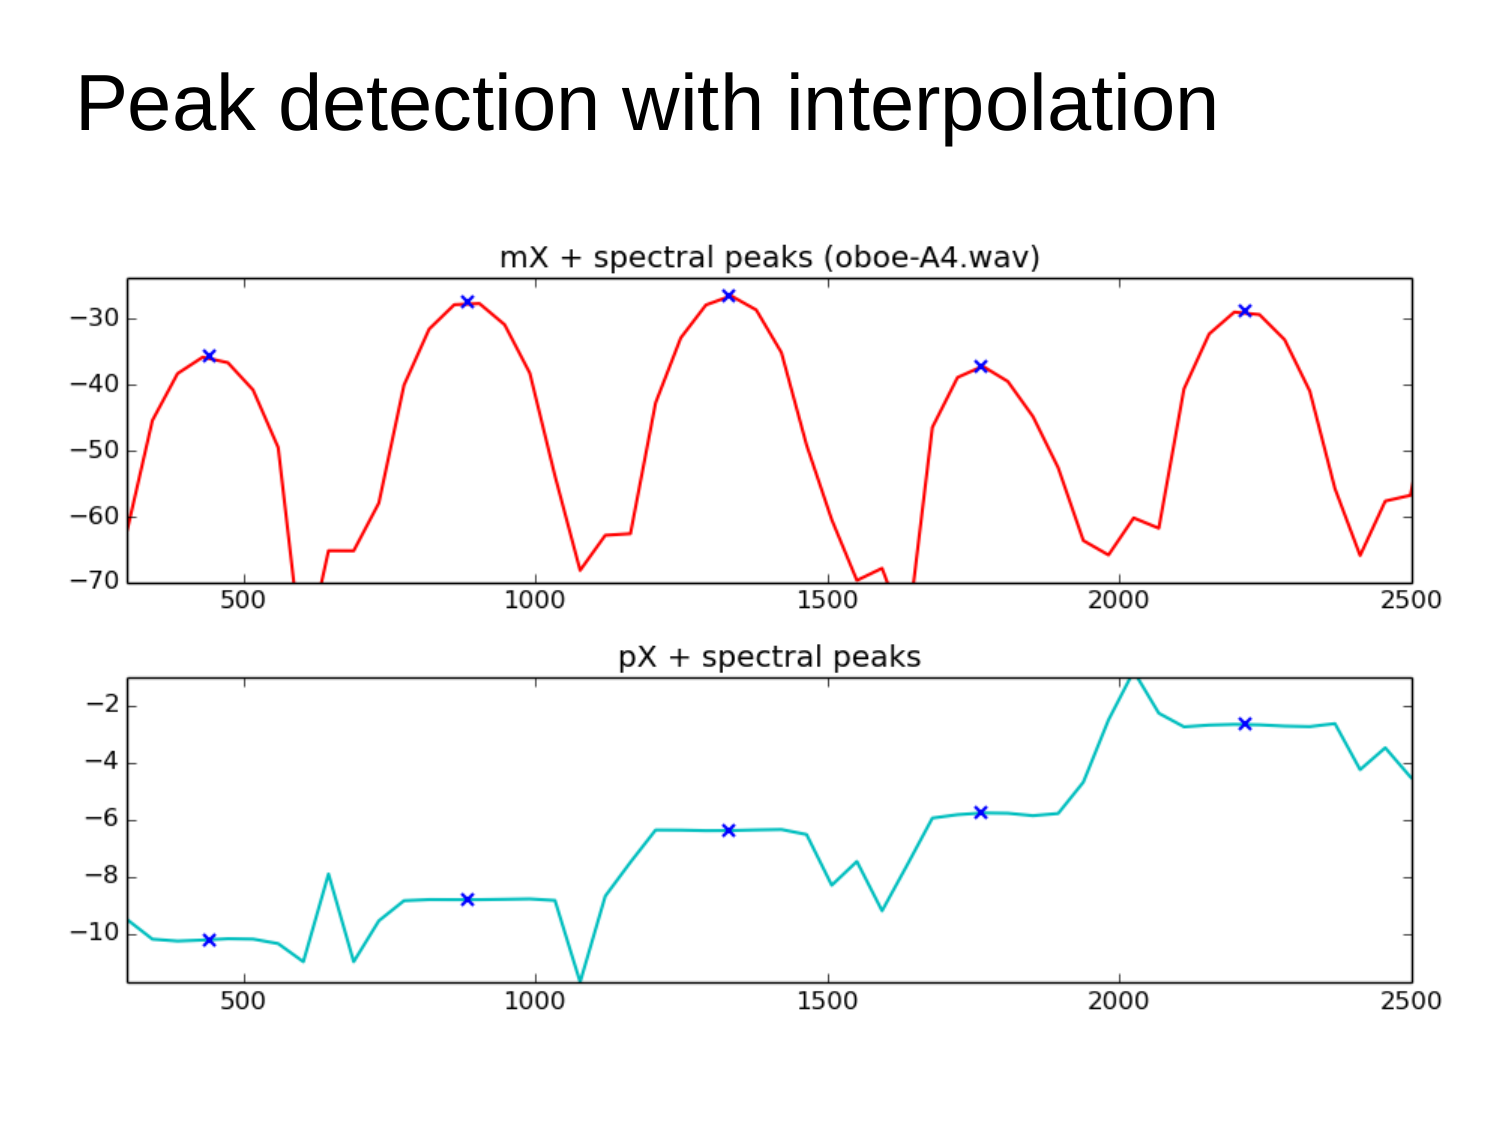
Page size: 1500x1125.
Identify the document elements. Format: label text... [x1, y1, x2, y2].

title Peak detection with interpolation [75, 9, 1425, 198]
picture [43, 218, 1469, 1044]
